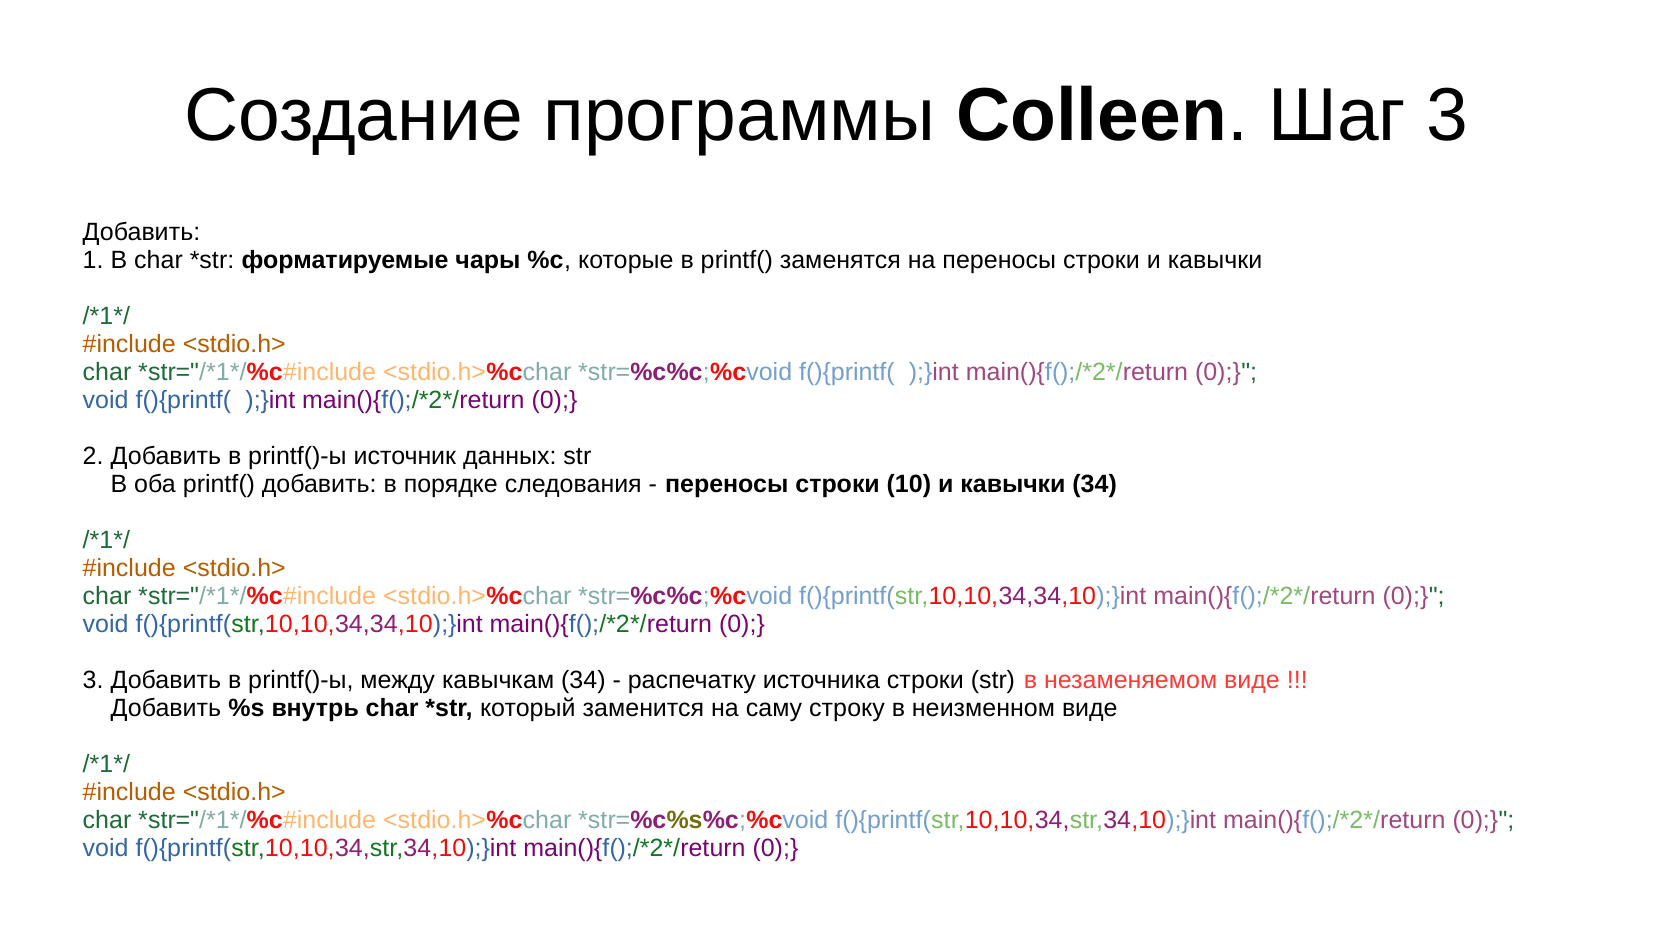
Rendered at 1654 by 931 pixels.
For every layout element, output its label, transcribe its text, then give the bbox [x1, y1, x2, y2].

title Создание программы Colleen. Шаг 3 [82, 37, 1571, 193]
subtitle Добавить: 1. В char *str: форматируемые чары %c, которые в printf() заменятся на переносы строки и кавычки /*1*/ #include <stdio.h> char *str="/*1*/%с#include <stdio.h>%сchar *str=%с%с;%сvoid f(){printf( );}int main(){f();/*2*/return (0);}"; void f(){printf( );}int main(){f();/*2*/return (0);} 2. Добавить в printf()-ы источник данных: str В оба printf() добавить: в порядке следования - переносы строки (10) и кавычки (34) /*1*/ #include <stdio.h> char *str="/*1*/%с#include <stdio.h>%сchar *str=%с%с;%сvoid f(){printf(str,10,10,34,34,10);}int main(){f();/*2*/return (0);}"; void f(){printf(str,10,10,34,34,10);}int main(){f();/*2*/return (0);} 3. Добавить в printf()-ы, между кавычкам (34) - распечатку источника строки (str) в незаменяемом виде !!! Добавить %s внутрь char *str, который заменится на саму строку в неизменном виде /*1*/ #include <stdio.h> char *str="/*1*/%с#include <stdio.h>%сchar *str=%с%s%с;%сvoid f(){printf(str,10,10,34,str,34,10);}int main(){f();/*2*/return (0);}"; void f(){printf(str,10,10,34,str,34,10);}int main(){f();/*2*/return (0);} [82, 217, 1571, 931]
